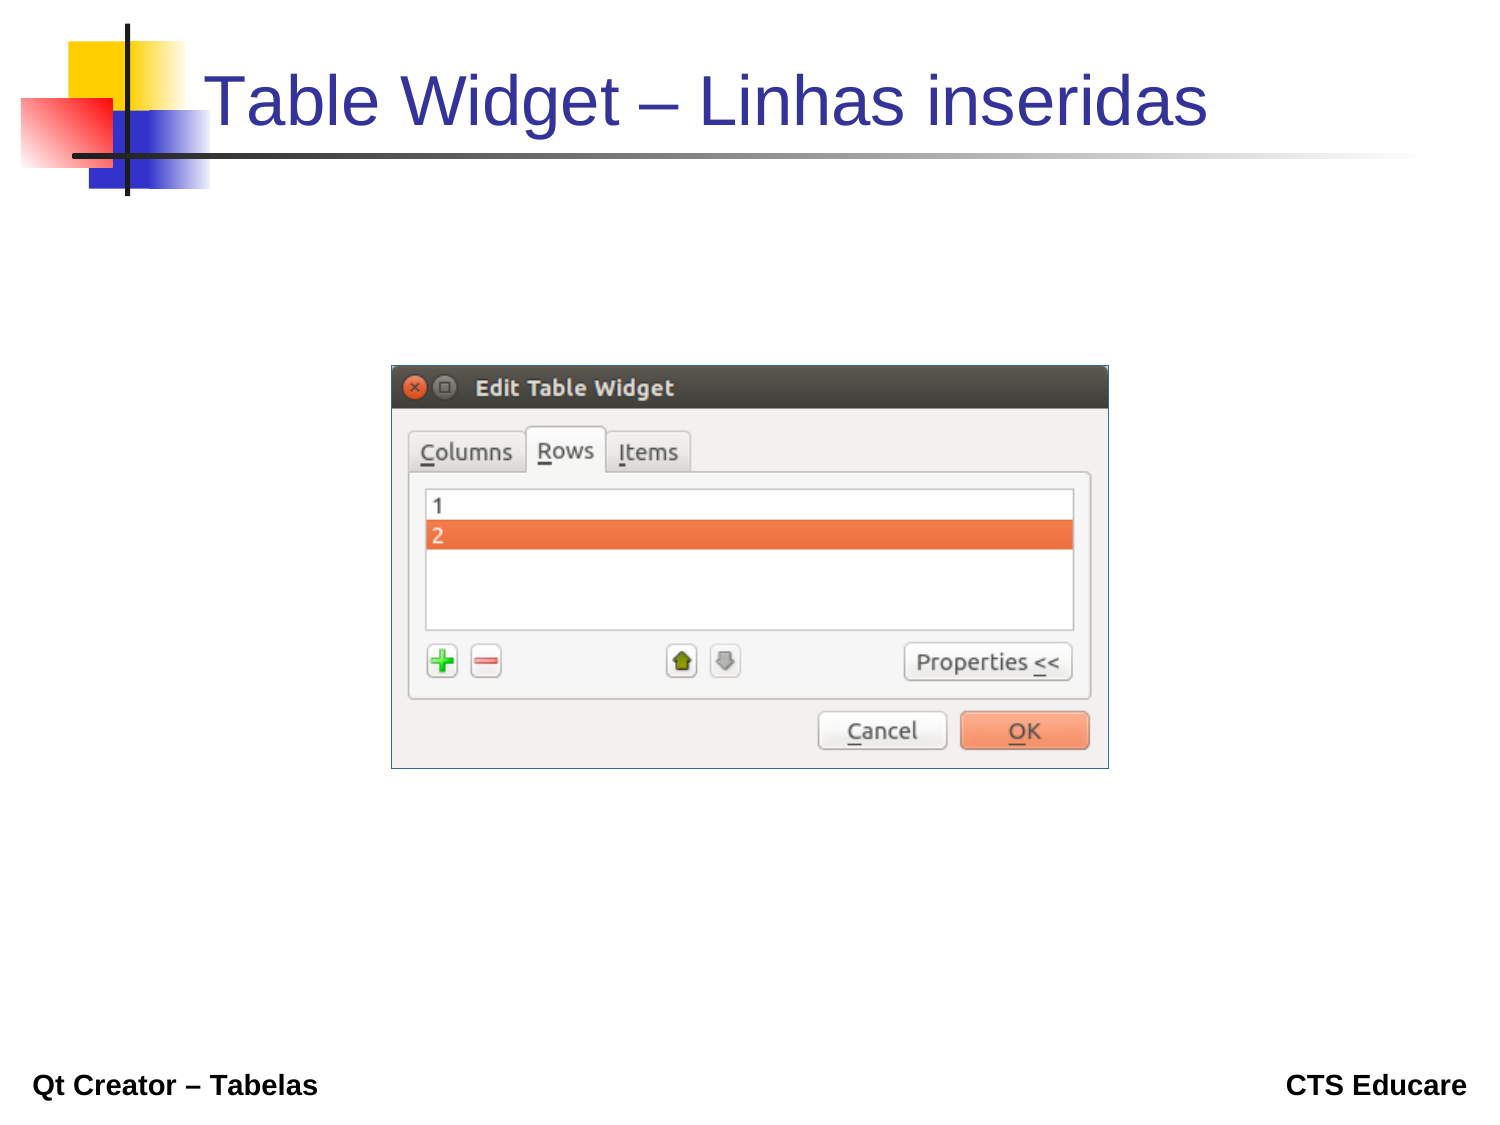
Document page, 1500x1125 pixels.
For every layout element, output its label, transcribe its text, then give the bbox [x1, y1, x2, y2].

title Table Widget – Linhas inseridas [188, 46, 1468, 149]
picture [391, 365, 1109, 769]
